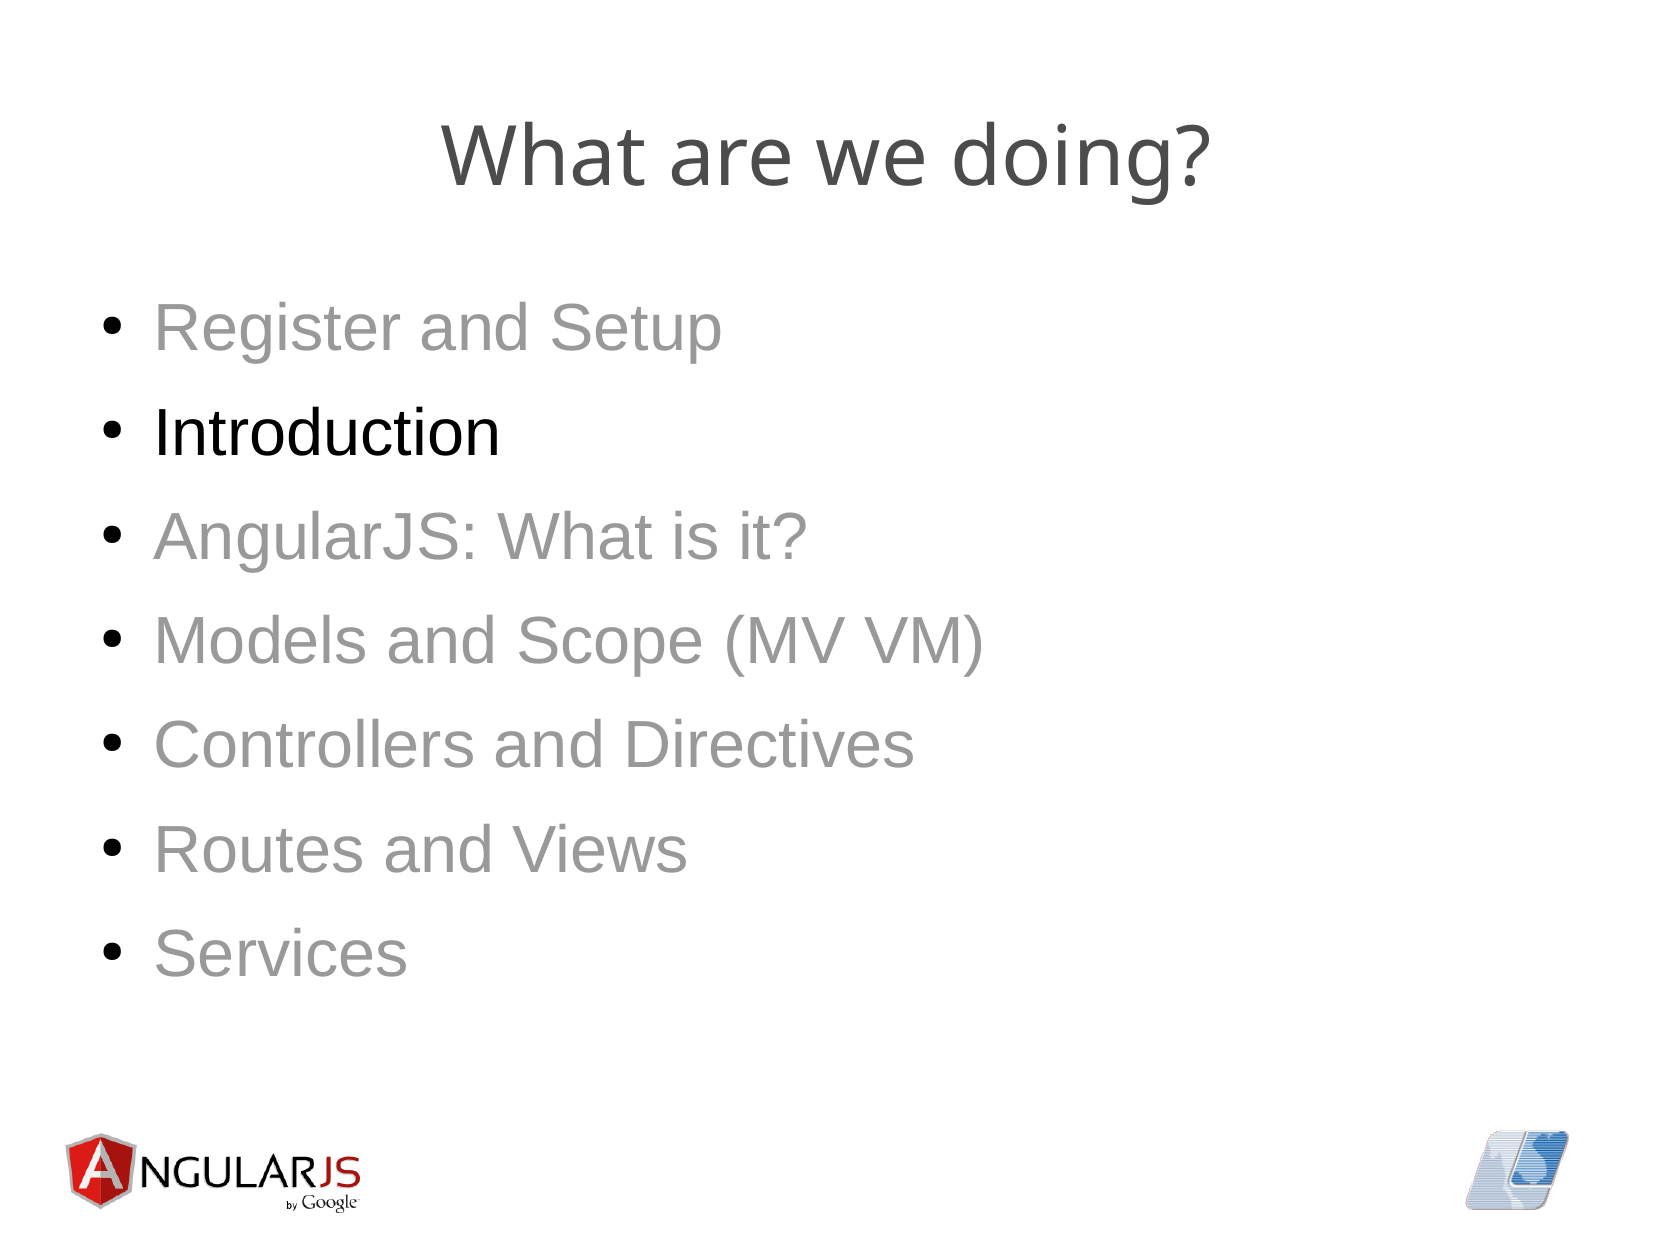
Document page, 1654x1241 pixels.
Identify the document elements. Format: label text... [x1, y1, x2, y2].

list Register and Setup Introduction AngularJS: What is it? Models and Scope (MV VM) Controllers and Directives Routes and Views Services [82, 290, 1538, 1010]
picture [1461, 1129, 1571, 1210]
picture [59, 1091, 367, 1241]
title What are we doing? [82, 49, 1571, 257]
